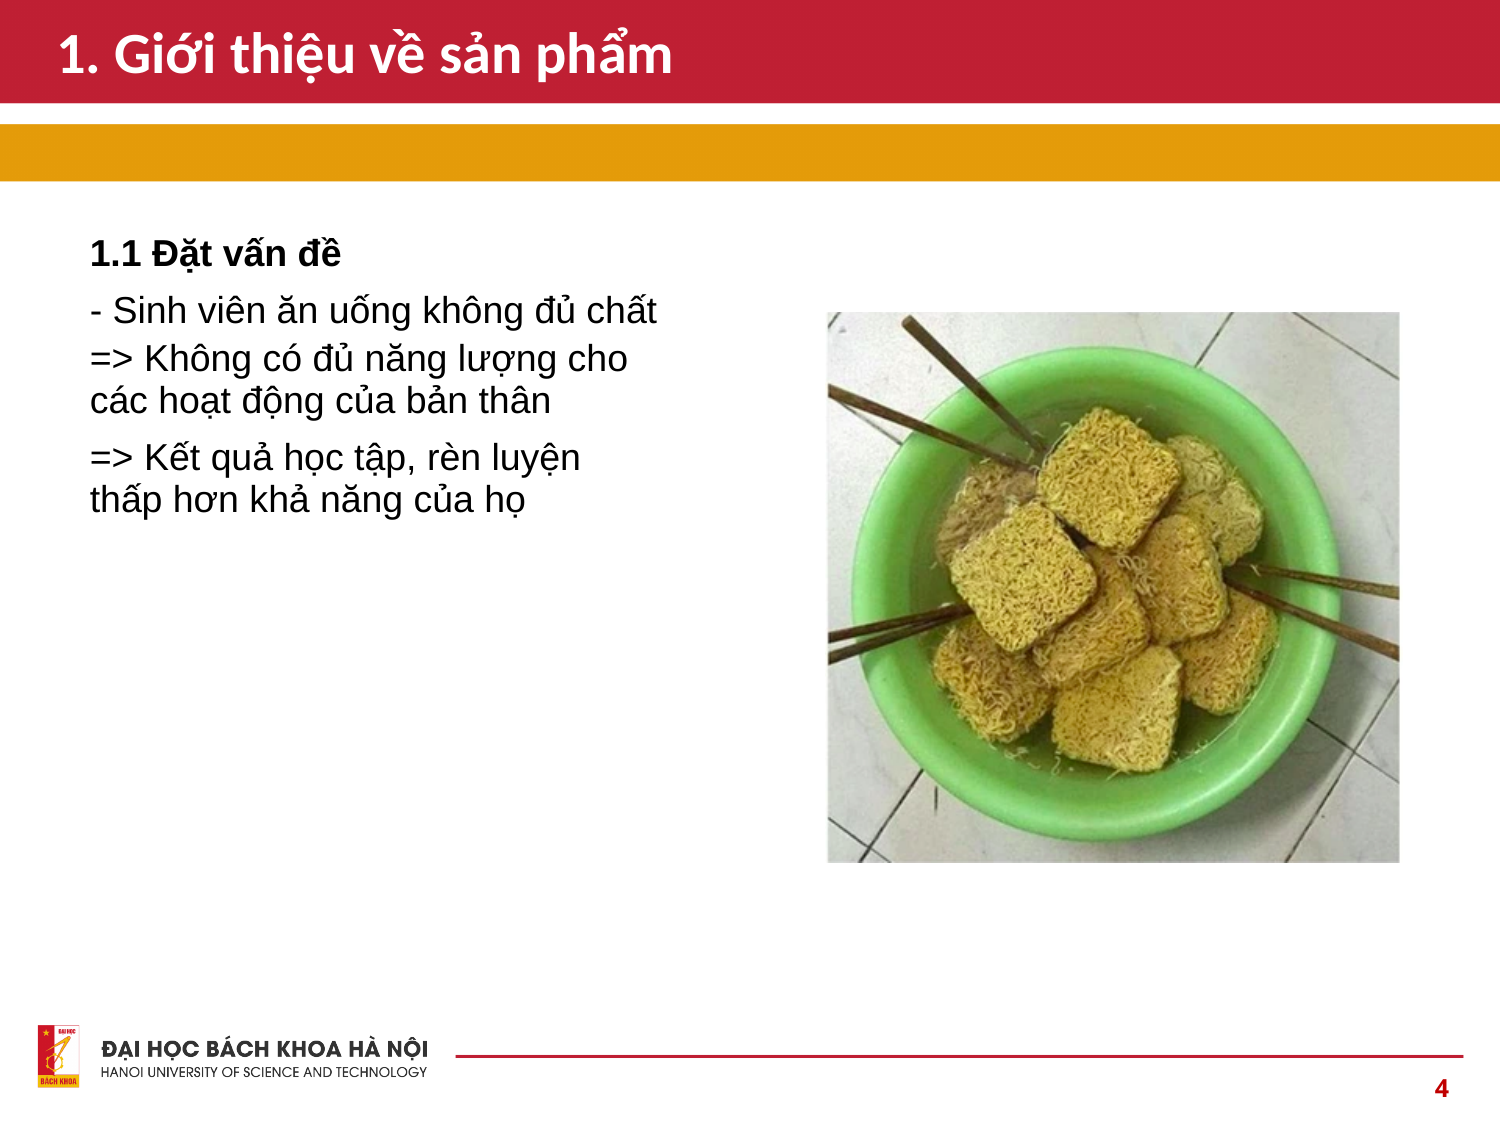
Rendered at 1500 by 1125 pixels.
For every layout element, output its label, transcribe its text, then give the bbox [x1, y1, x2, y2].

title 1. Giới thiệu về sản phẩm [41, 7, 1459, 80]
text_box => Kết quả học tập, rèn luyện thấp hơn khả năng của họ [75, 429, 676, 529]
slide_number <number> [1126, 1065, 1464, 1125]
text_box => Không có đủ năng lượng cho các hoạt động của bản thân [75, 330, 676, 429]
text_box - Sinh viên ăn uống không đủ chất [75, 281, 676, 330]
picture [0, 0, 1500, 1125]
text_box 1.1 Đặt vấn đề [75, 224, 676, 281]
